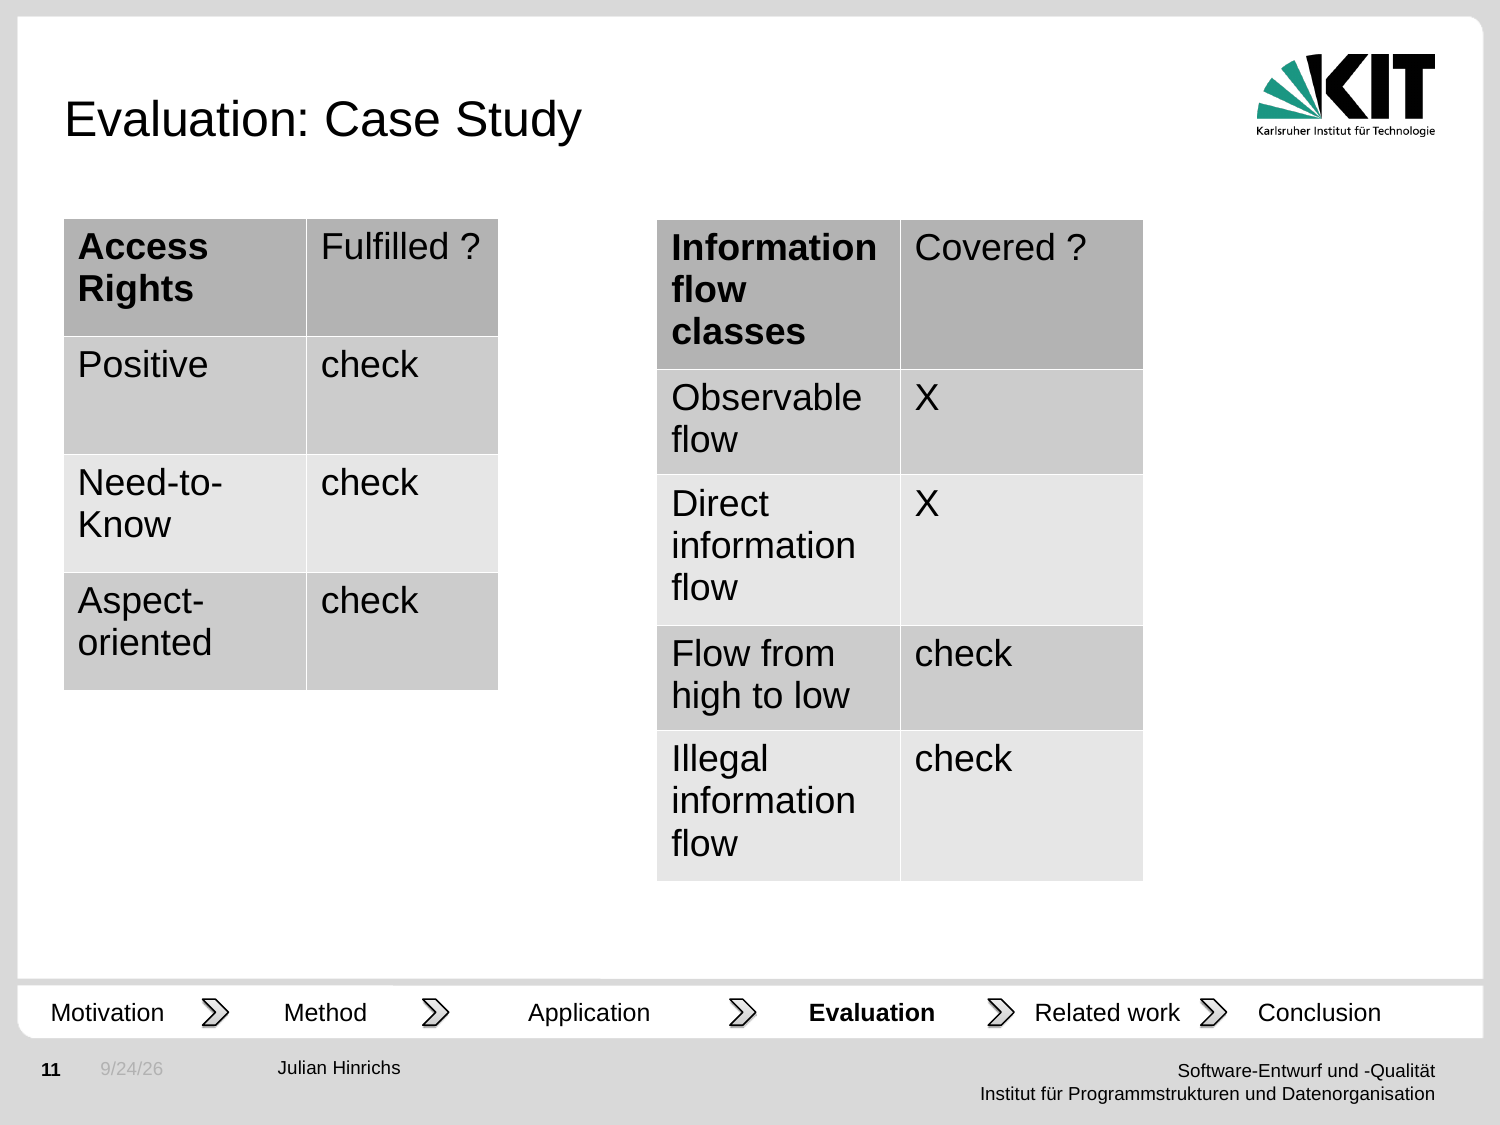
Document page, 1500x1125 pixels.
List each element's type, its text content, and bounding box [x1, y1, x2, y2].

text_box [988, 999, 1015, 1026]
table_header Information flow classes [657, 220, 900, 369]
table_header Covered ? [901, 220, 1143, 369]
list [64, 196, 1436, 966]
title Evaluation: Case Study [64, 54, 1198, 147]
table_cell Aspect-oriented [64, 573, 306, 690]
table_cell Direct information flow [657, 475, 900, 625]
table_header Access Rights [64, 219, 306, 336]
table_cell check [901, 626, 1143, 730]
table_cell Illegal information flow [657, 731, 900, 881]
text_box [202, 999, 229, 1026]
table_cell X [901, 370, 1143, 474]
text_box [729, 999, 756, 1026]
table_header Fulfilled ? [307, 219, 498, 336]
table_cell check [307, 455, 498, 572]
picture [0, 0, 1500, 1125]
text_box Method [269, 989, 383, 1035]
text_box Application [513, 989, 666, 1035]
table_cell X [901, 475, 1143, 625]
text_box Conclusion [1243, 989, 1488, 1035]
slide_number 9/27/18 [100, 1057, 271, 1117]
table_cell check [307, 337, 498, 454]
text_box Related work [1019, 989, 1196, 1035]
text_box Evaluation [794, 989, 951, 1035]
table_cell Positive [64, 337, 306, 454]
table_cell Need-to-Know [64, 455, 306, 572]
table_cell check [901, 731, 1143, 881]
text_box [422, 999, 449, 1026]
table_cell Flow from high to low [657, 626, 900, 730]
table_cell Observable flow [657, 370, 900, 474]
text_box Motivation [35, 989, 180, 1035]
table_cell check [307, 573, 498, 690]
text_box [1200, 999, 1227, 1026]
